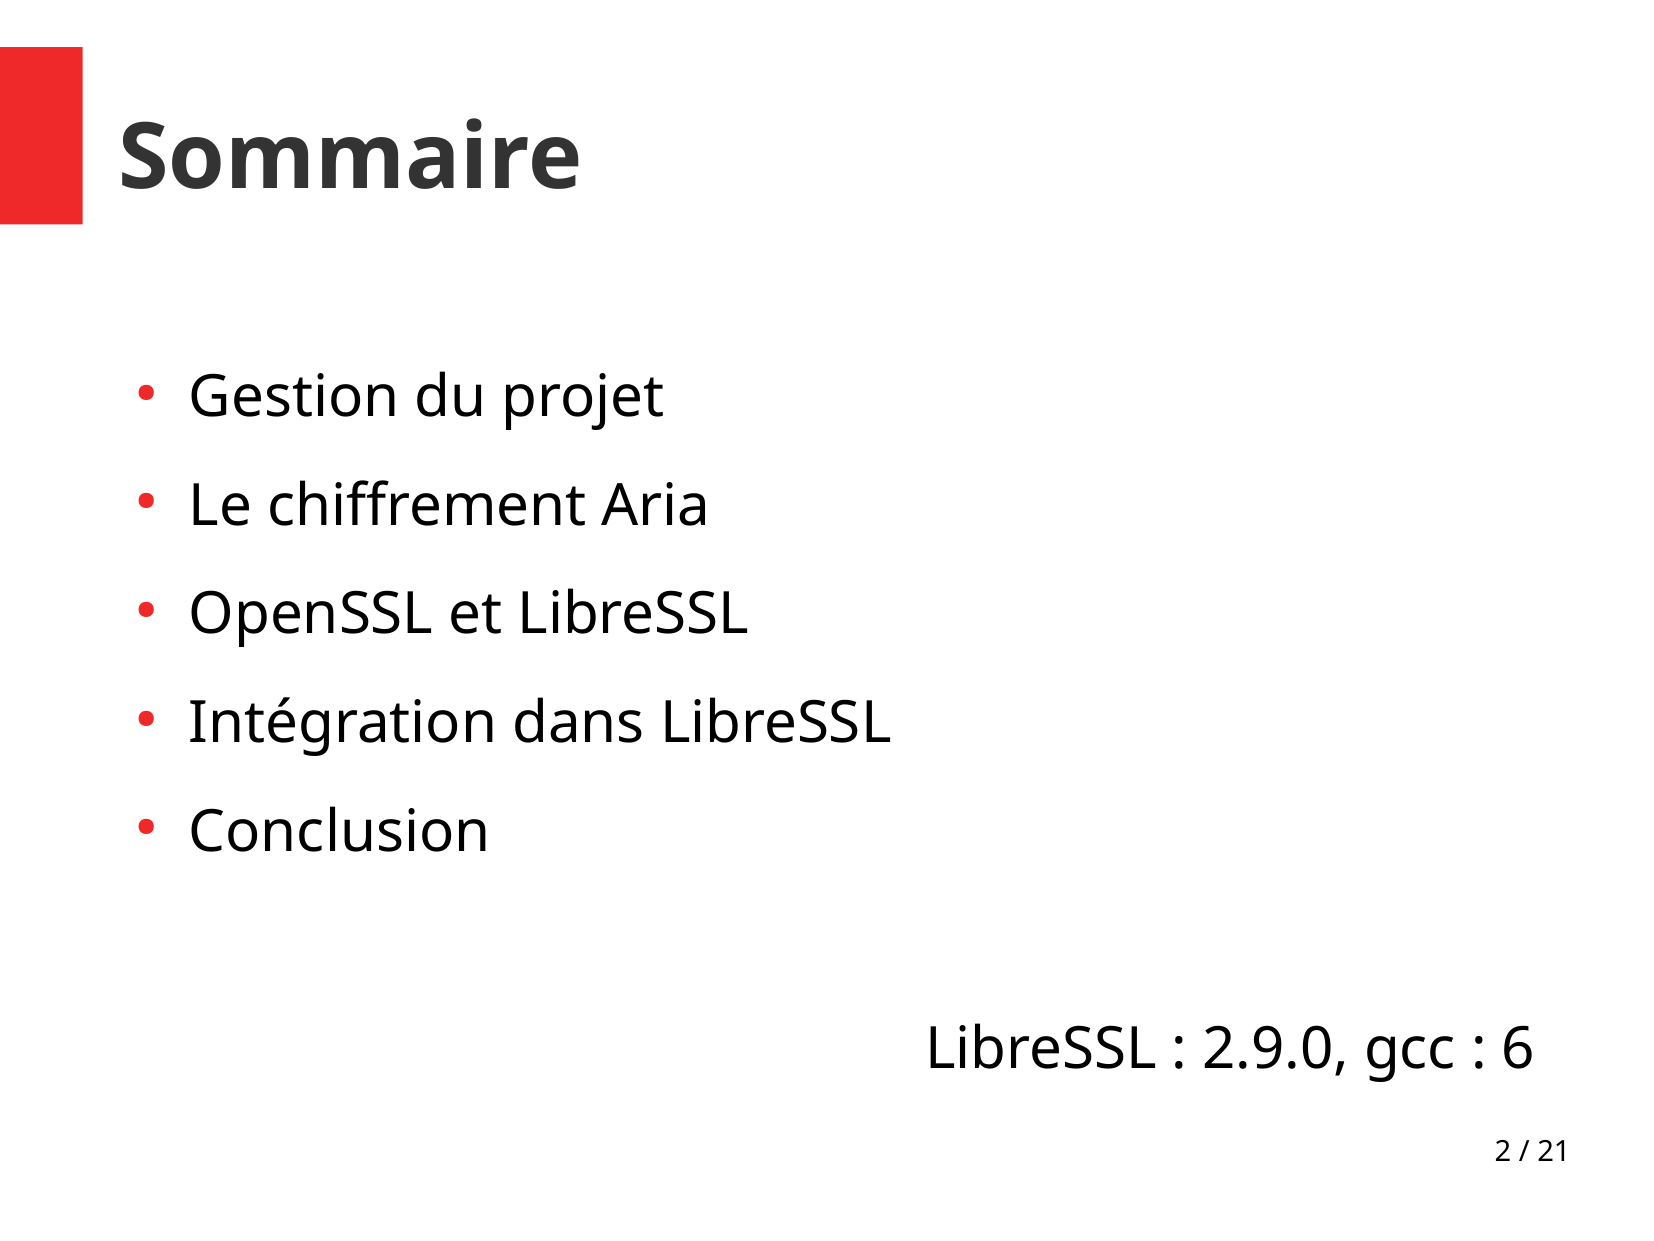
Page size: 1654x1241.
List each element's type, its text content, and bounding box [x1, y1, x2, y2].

title Sommaire [118, 45, 1571, 260]
list Gestion du projet Le chiffrement Aria OpenSSL et LibreSSL Intégration dans LibreSSL Conclusion LibreSSL : 2.9.0, gcc : 6 [118, 354, 1536, 1074]
